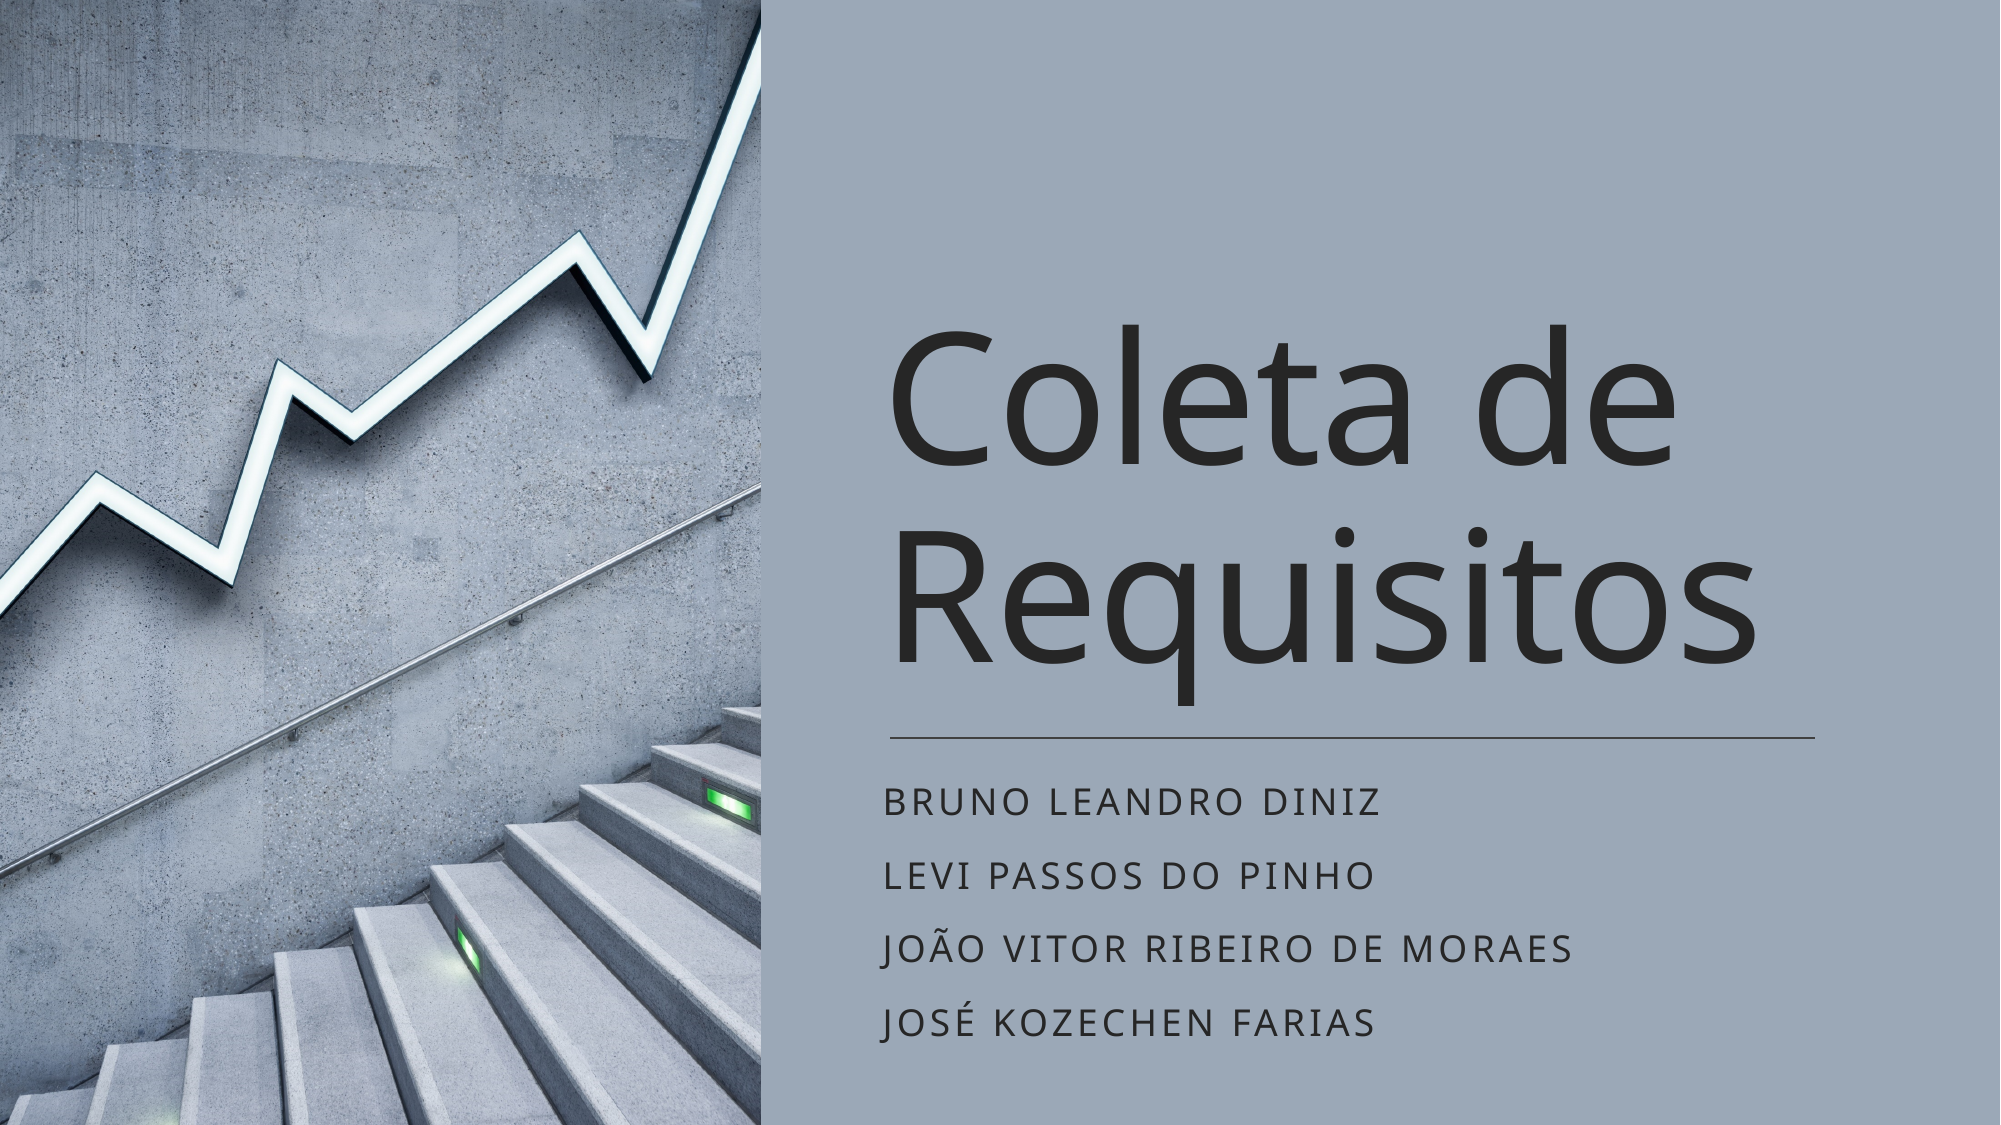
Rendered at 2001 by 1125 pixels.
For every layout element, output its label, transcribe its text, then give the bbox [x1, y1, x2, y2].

picture [0, 0, 761, 1125]
subtitle Bruno Leandro Diniz Levi PASSOS DO PINHO João Vitor Ribeiro de Moraes José Kozechen FARIAS [867, 766, 1897, 1053]
title Coleta de Requisitos [867, 104, 1894, 710]
text_box [761, 0, 2000, 1125]
